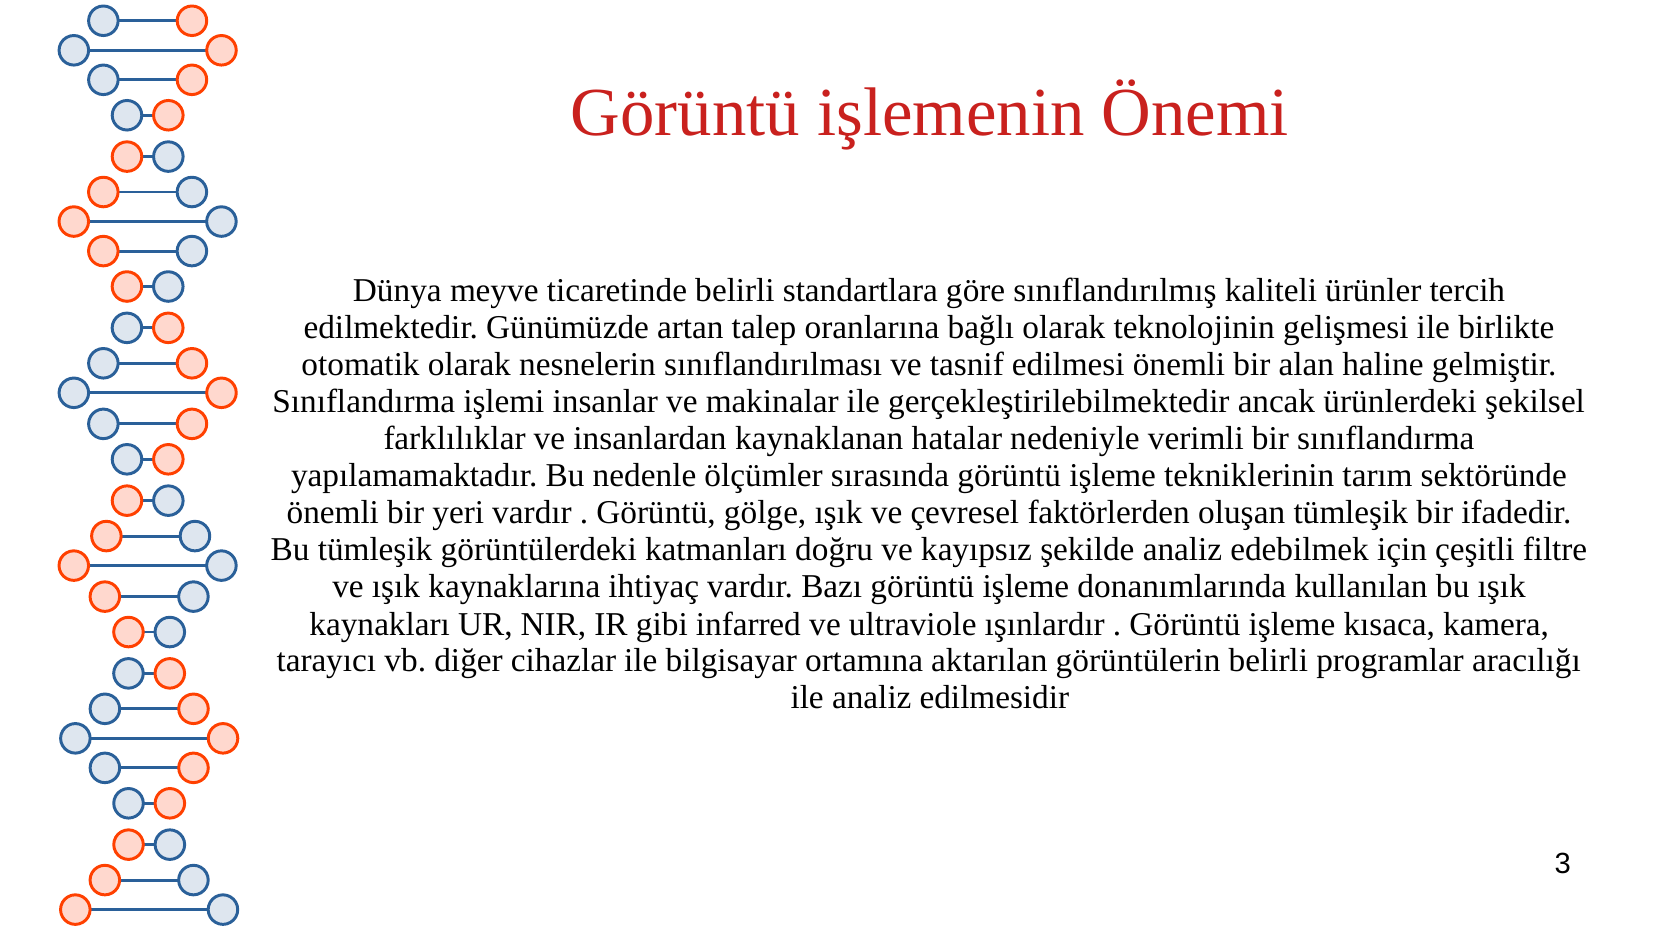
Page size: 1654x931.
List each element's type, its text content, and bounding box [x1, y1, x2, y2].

subtitle Dünya meyve ticaretinde belirli standartlara göre sınıflandırılmış kaliteli ürünler tercih edilmektedir. Günümüzde artan talep oranlarına bağlı olarak teknolojinin gelişmesi ile birlikte otomatik olarak nesnelerin sınıflandırılması ve tasnif edilmesi önemli bir alan haline gelmiştir. Sınıflandırma işlemi insanlar ve makinalar ile gerçekleştirilebilmektedir ancak ürünlerdeki şekilsel farklılıklar ve insanlardan kaynaklanan hatalar nedeniyle verimli bir sınıflandırma yapılamamaktadır. Bu nedenle ölçümler sırasında görüntü işleme tekniklerinin tarım sektöründe önemli bir yeri vardır . Görüntü, gölge, ışık ve çevresel faktörlerden oluşan tümleşik bir ifadedir. Bu tümleşik görüntülerdeki katmanları doğru ve kayıpsız şekilde analiz edebilmek için çeşitli filtre ve ışık kaynaklarına ihtiyaç vardır. Bazı görüntü işleme donanımlarında kullanılan bu ışık kaynakları UR, NIR, IR gibi infarred ve ultraviole ışınlardır . Görüntü işleme kısaca, kamera, tarayıcı vb. diğer cihazlar ile bilgisayar ortamına aktarılan görüntülerin belirli programlar aracılığı ile analiz edilmesidir [265, 224, 1595, 764]
title Görüntü işlemenin Önemi [265, 35, 1595, 189]
